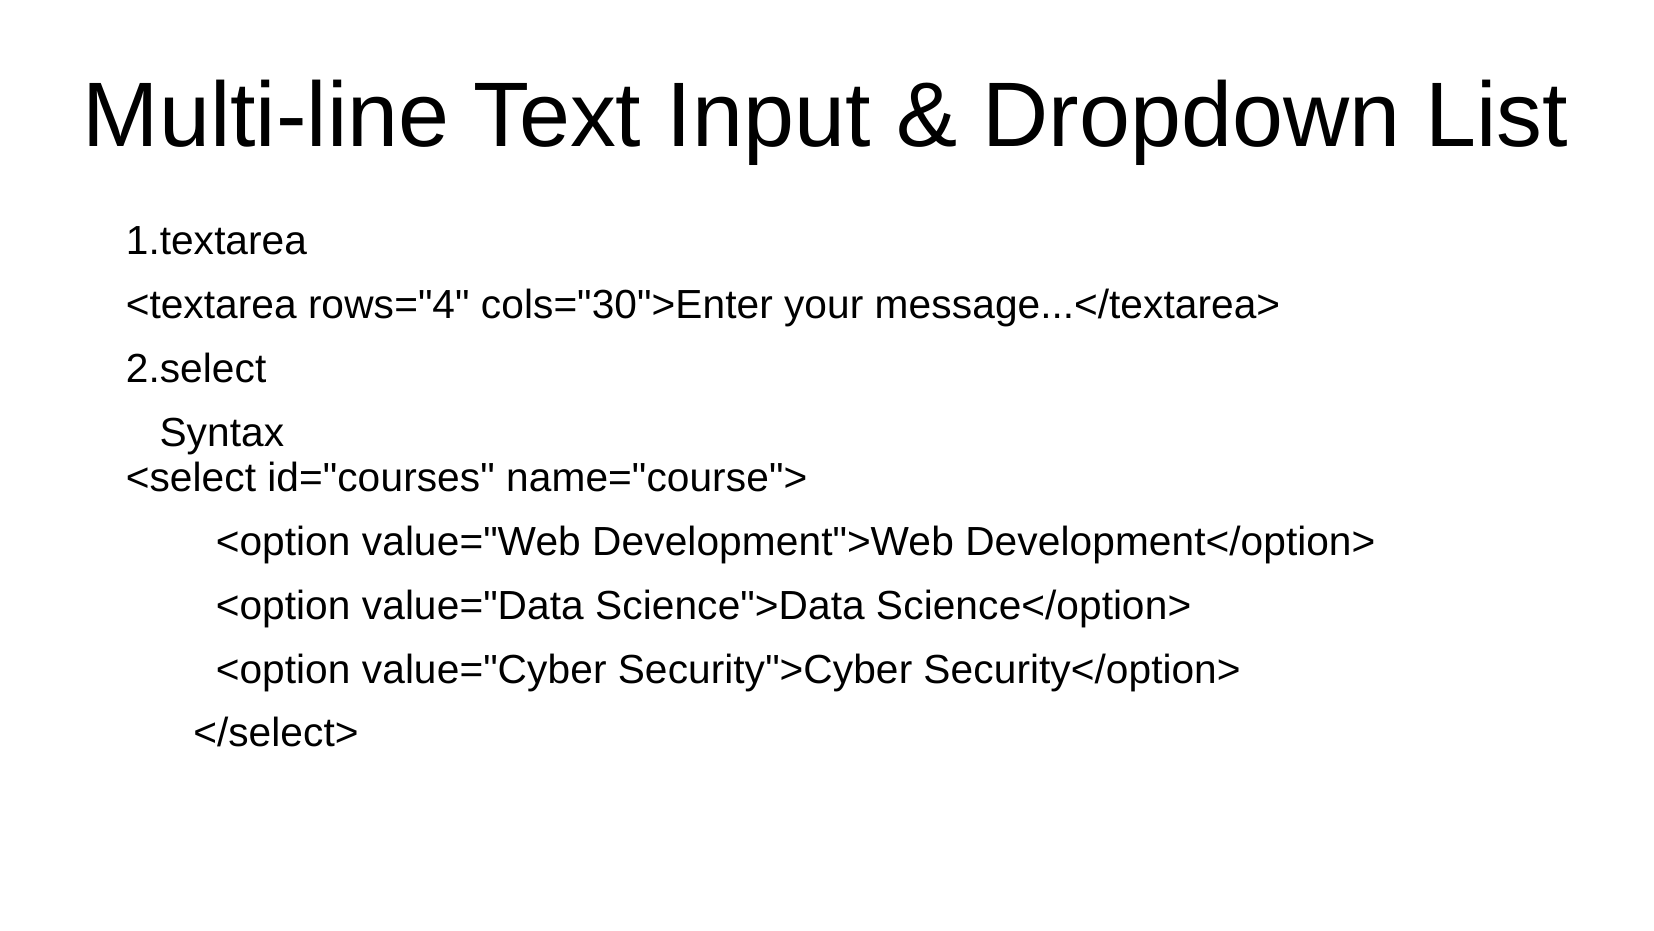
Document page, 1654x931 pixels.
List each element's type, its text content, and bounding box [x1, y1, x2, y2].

list 1.textarea <textarea rows="4" cols="30">Enter your message...</textarea> 2.select Syntax <select id="courses" name="course"> <option value="Web Development">Web Development</option> <option value="Data Science">Data Science</option> <option value="Cyber Security">Cyber Security</option> </select> [82, 217, 1571, 758]
title Multi-line Text Input & Dropdown List [82, 37, 1571, 193]
